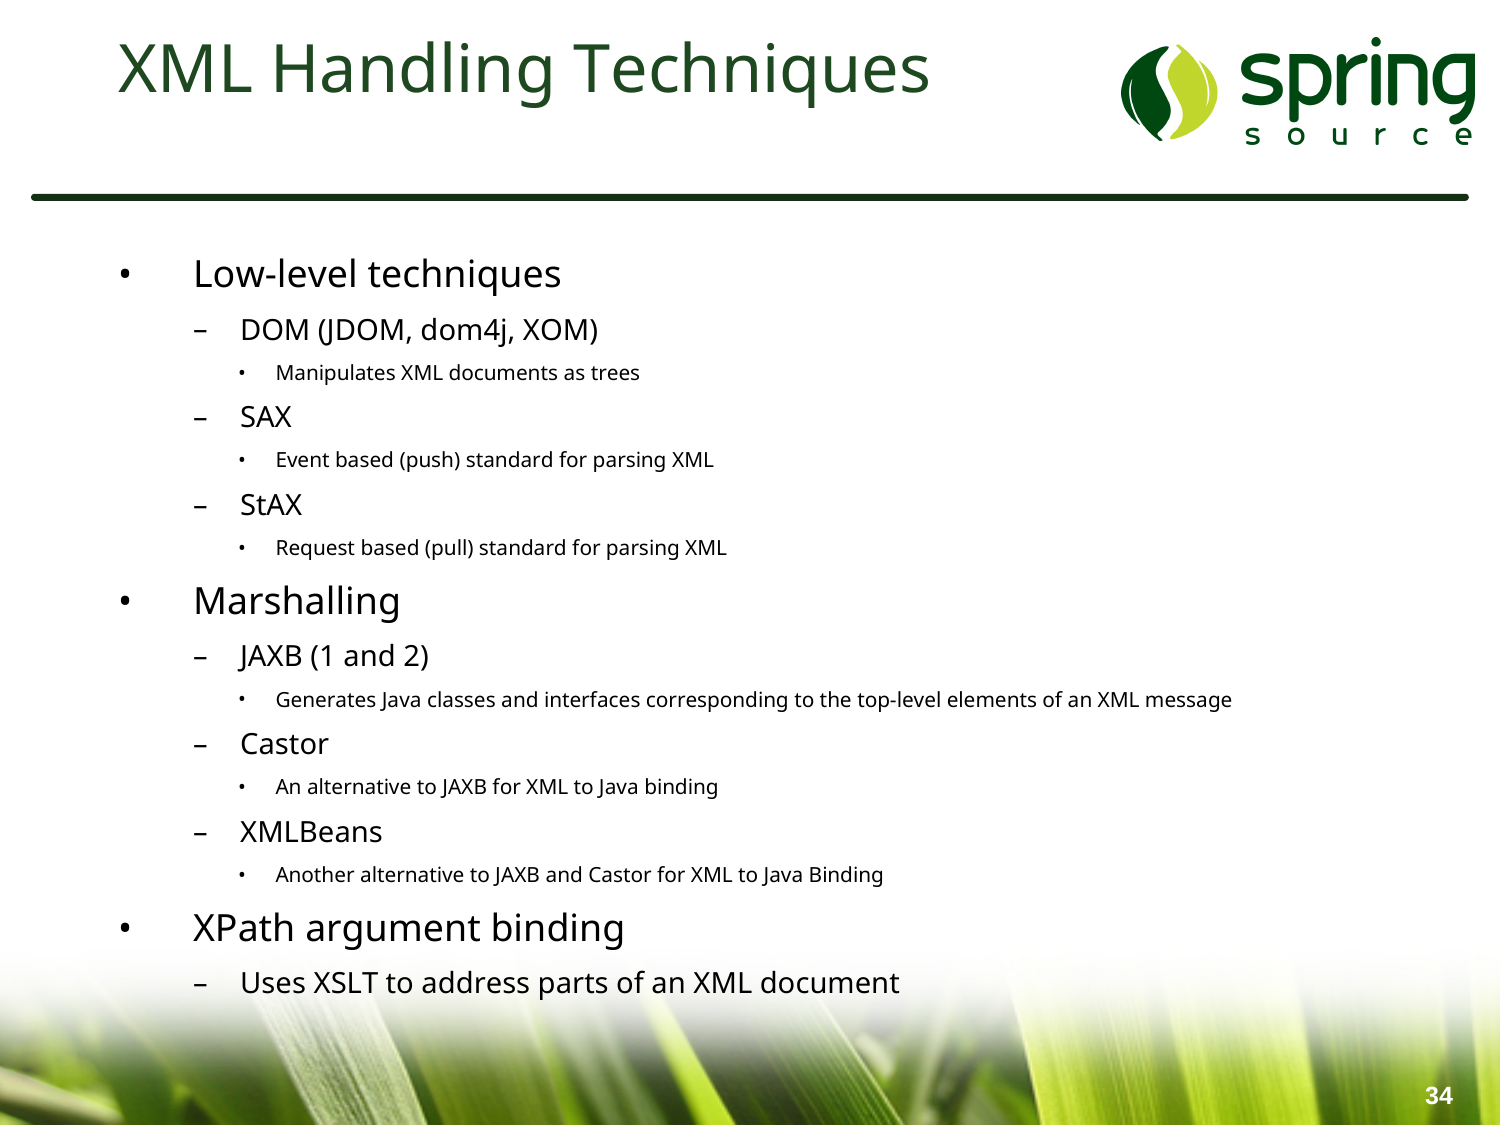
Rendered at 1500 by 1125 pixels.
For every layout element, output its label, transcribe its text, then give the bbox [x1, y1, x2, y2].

list Low-level techniques DOM (JDOM, dom4j, XOM) Manipulates XML documents as trees SAX Event based (push) standard for parsing XML StAX Request based (pull) standard for parsing XML Marshalling JAXB (1 and 2) Generates Java classes and interfaces corresponding to the top-level elements of an XML message Castor An alternative to JAXB for XML to Java binding XMLBeans Another alternative to JAXB and Castor for XML to Java Binding XPath argument binding Uses XSLT to address parts of an XML document [103, 239, 1394, 947]
picture [1136, 37, 1475, 145]
title XML Handling Techniques [103, 14, 1136, 177]
picture [0, 944, 1500, 1125]
